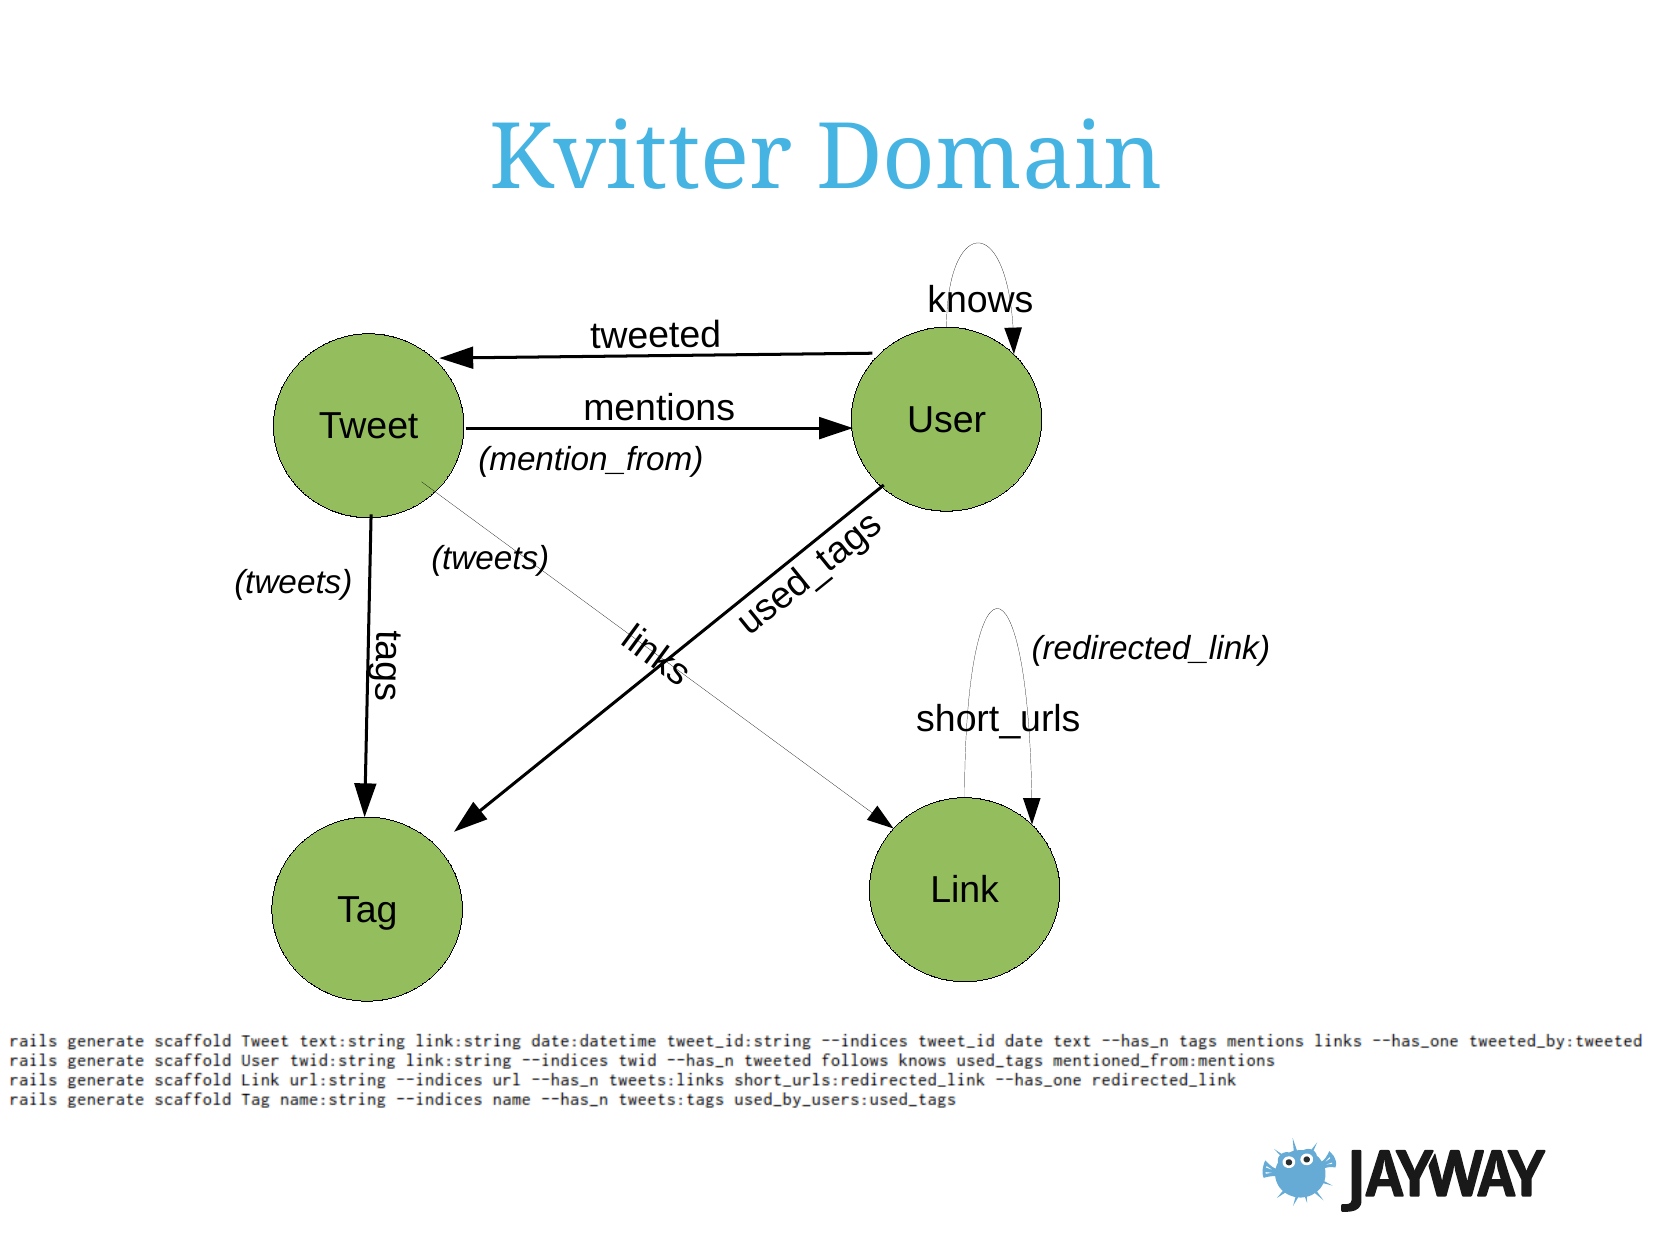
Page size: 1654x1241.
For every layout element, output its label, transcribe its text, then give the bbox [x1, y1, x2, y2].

text_box (redirected_link) [1016, 621, 1338, 691]
text_box Tag [271, 817, 463, 1002]
title Kvitter Domain [82, 56, 1571, 250]
text_box (tweets) [219, 556, 379, 611]
text_box (tweets) [416, 532, 599, 586]
text_box (mention_from) [463, 432, 726, 485]
text_box Link [869, 797, 1060, 982]
picture [0, 1023, 1653, 1126]
text_box User [851, 327, 1042, 512]
text_box Tweet [273, 333, 464, 518]
